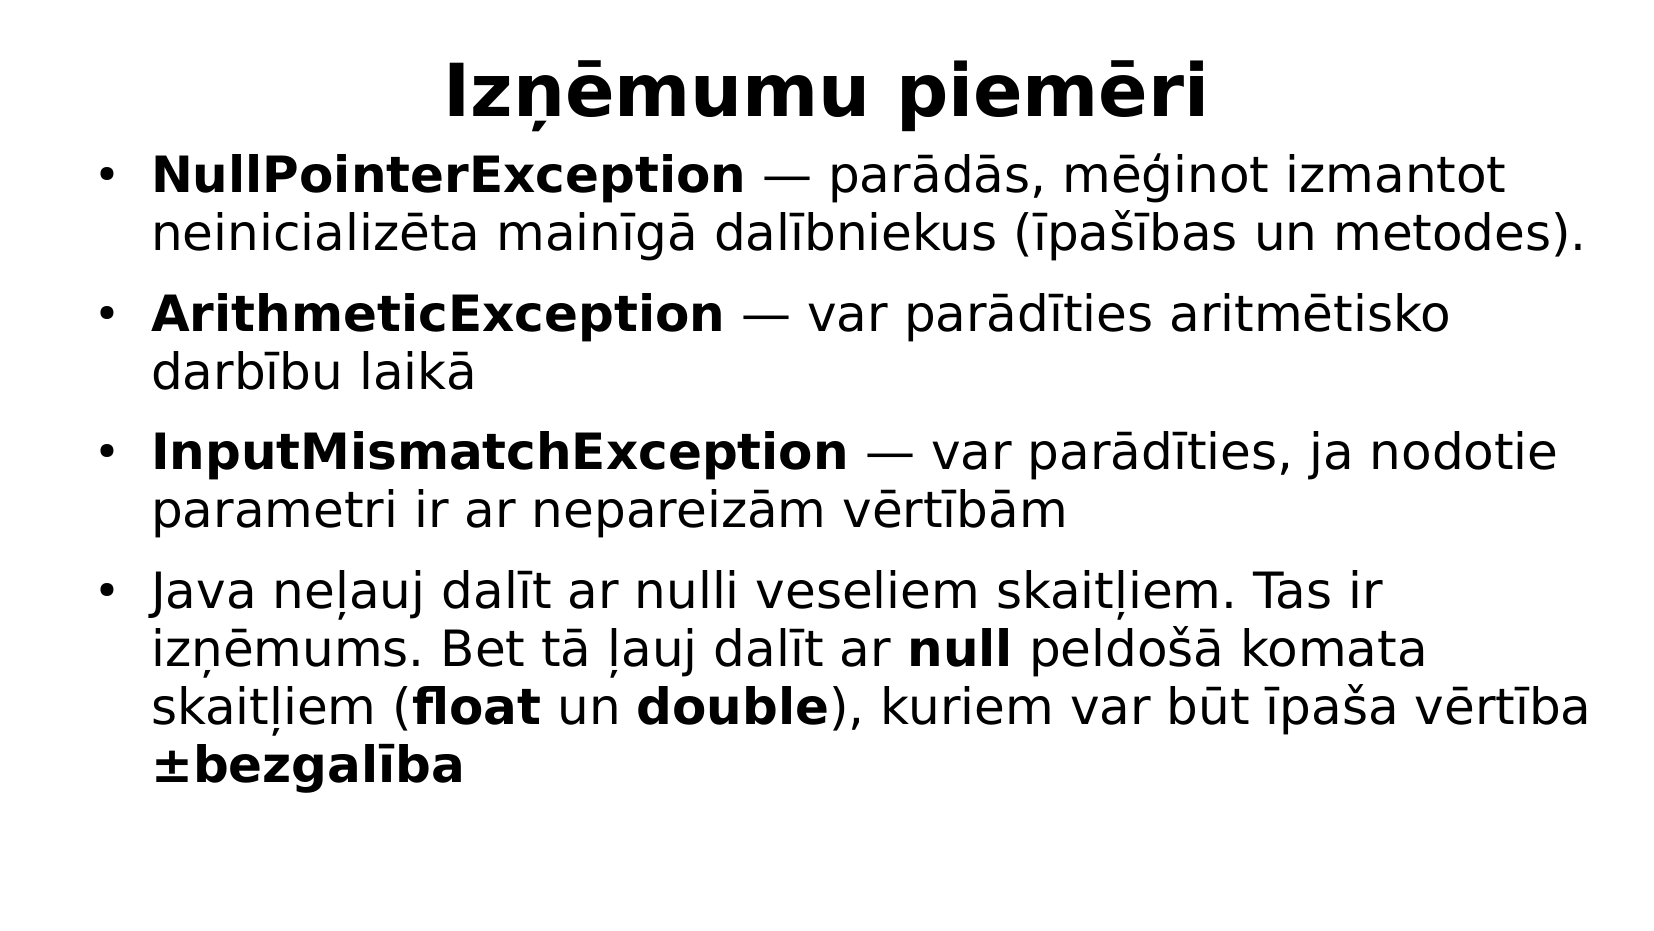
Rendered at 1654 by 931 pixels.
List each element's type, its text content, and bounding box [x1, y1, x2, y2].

list NullPointerException — parādās, mēģinot izmantot neinicializēta mainīgā dalībniekus (īpašības un metodes). ArithmeticException — var parādīties aritmētisko darbību laikā InputMismatchException — var parādīties, ja nodotie parametri ir ar nepareizām vērtībām Java neļauj dalīt ar nulli veseliem skaitļiem. Tas ir izņēmums. Bet tā ļauj dalīt ar null peldošā komata skaitļiem (float un double), kuriem var būt īpaša vērtība ±bezgalība [80, 146, 1619, 886]
title Izņēmumu piemēri [82, 37, 1571, 146]
